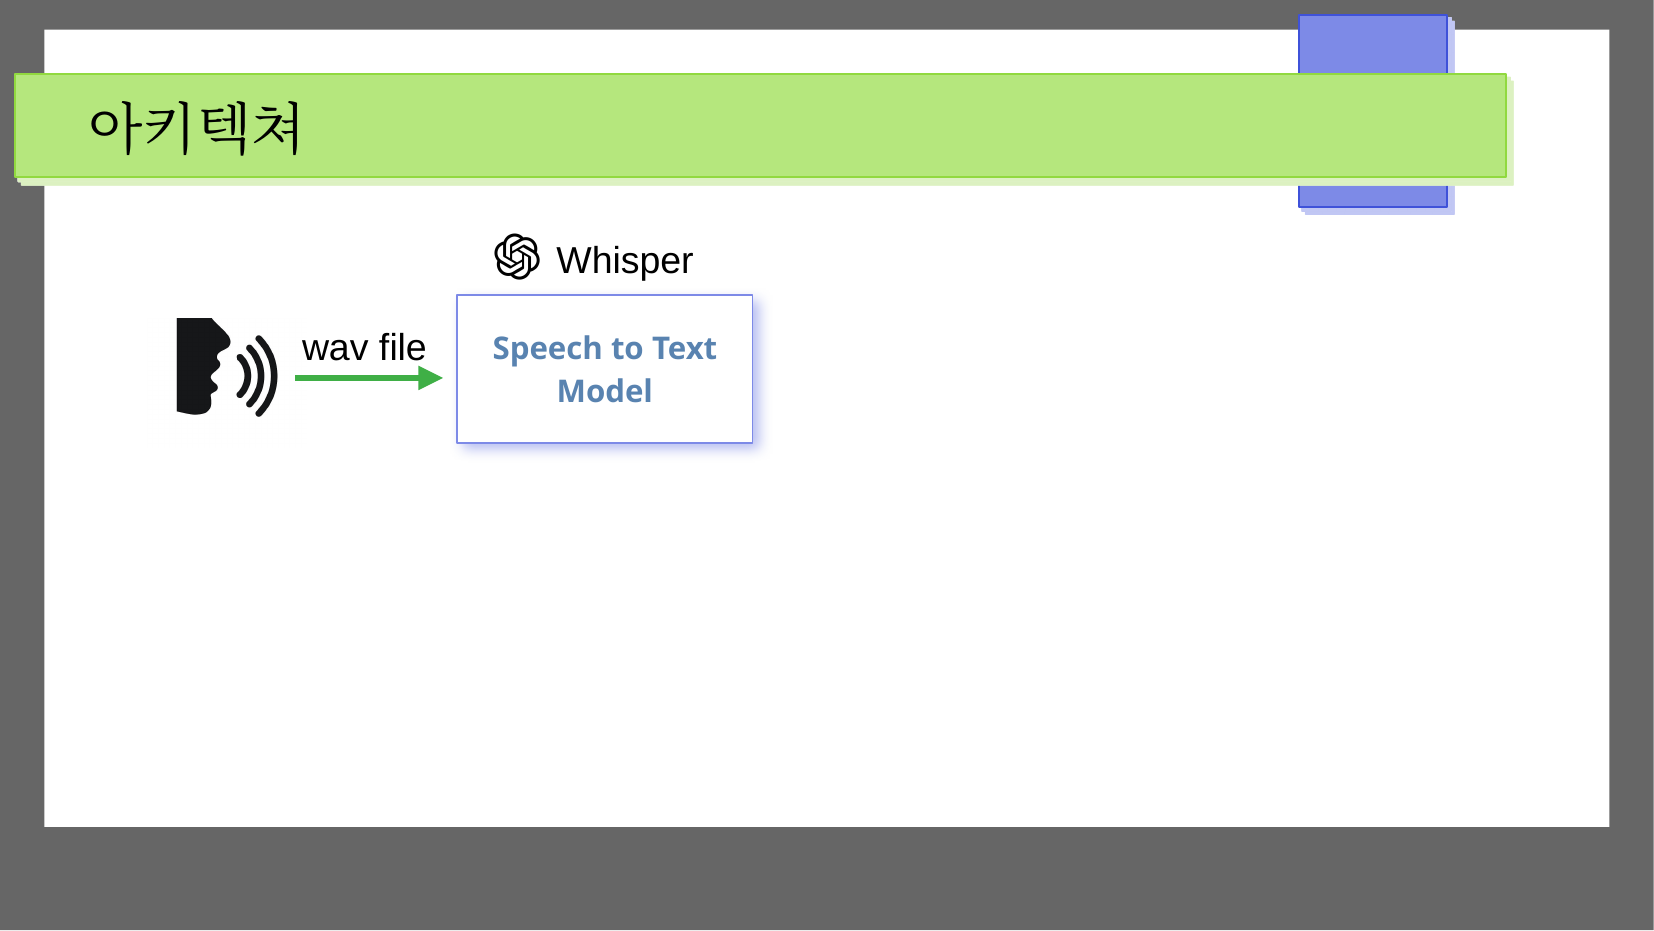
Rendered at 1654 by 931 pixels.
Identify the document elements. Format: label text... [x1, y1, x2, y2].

text_box Speech to Text Model [457, 295, 753, 443]
text_box wav file [287, 318, 442, 376]
text_box Whisper [541, 231, 709, 289]
picture [147, 318, 307, 448]
title 아키텍쳐 [88, 73, 1506, 178]
picture [472, 231, 541, 282]
